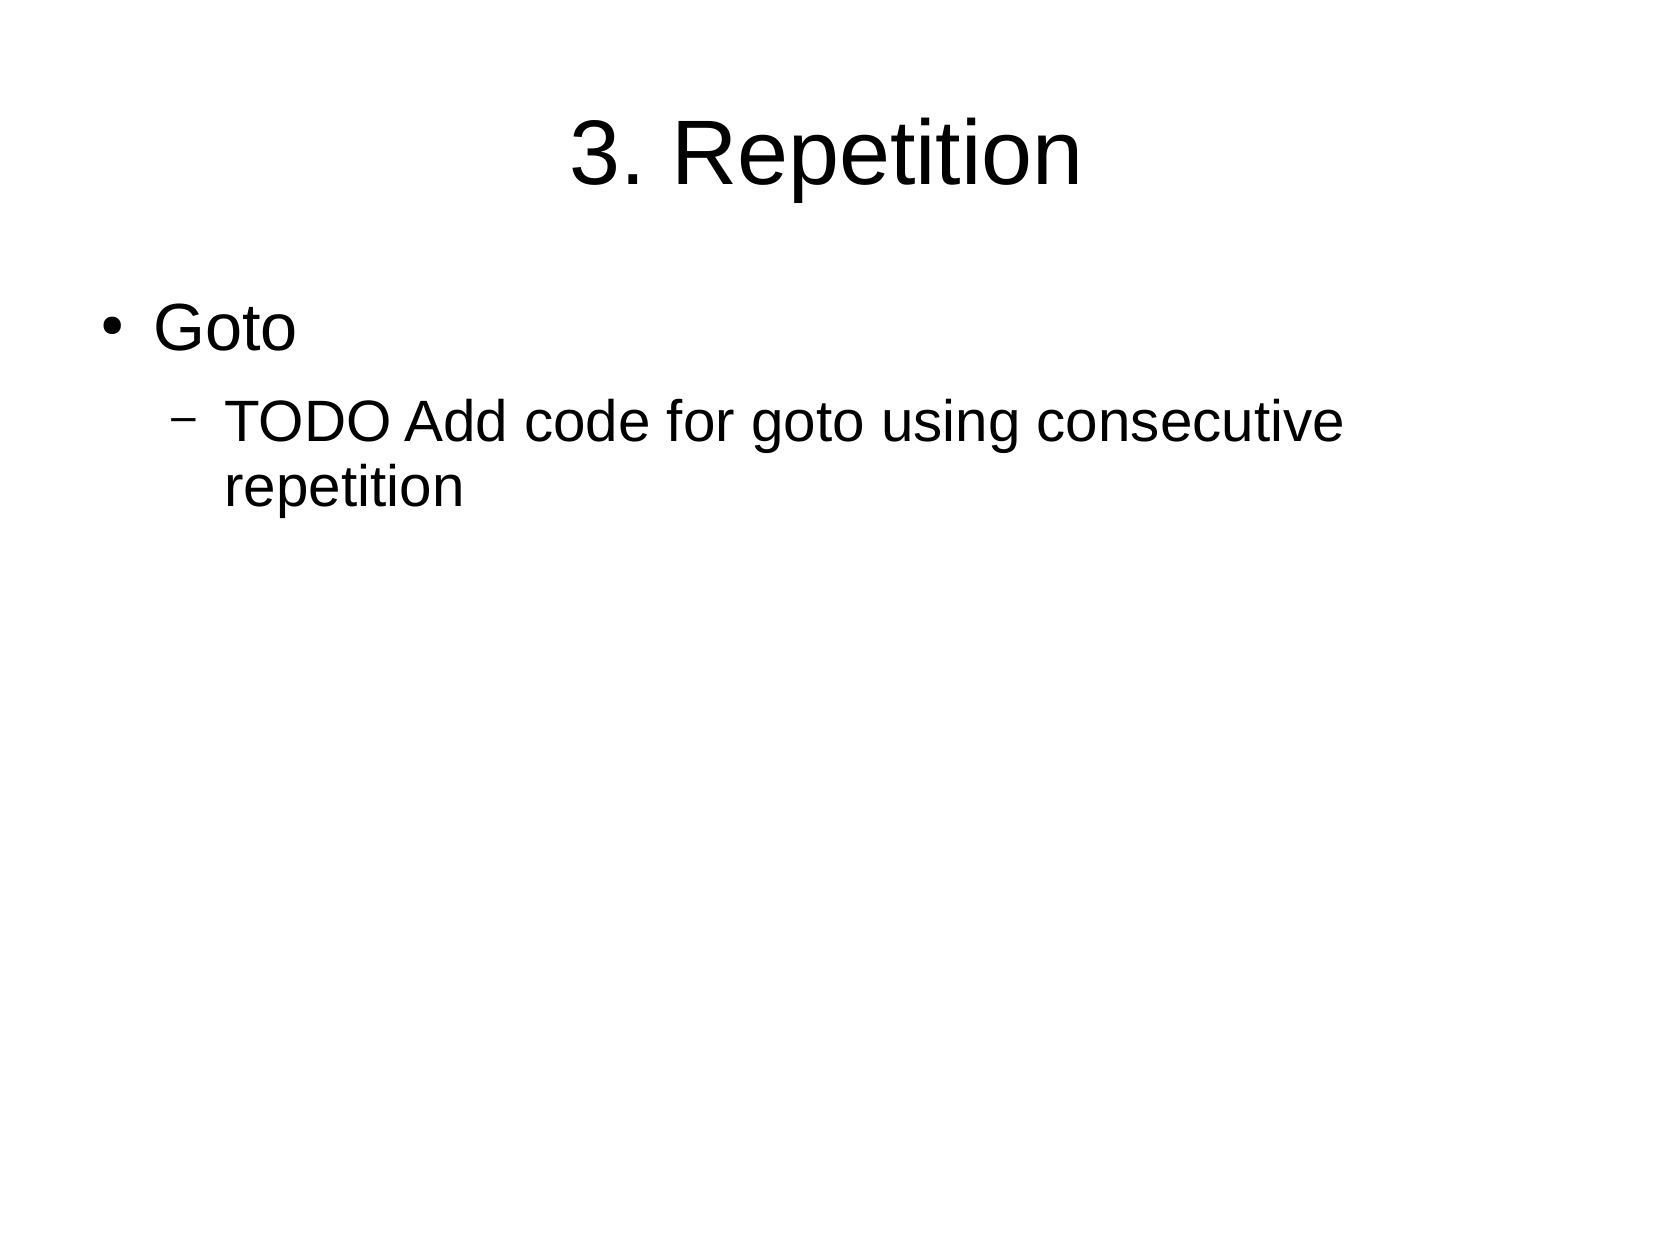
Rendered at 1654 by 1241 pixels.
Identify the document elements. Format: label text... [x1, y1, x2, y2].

title 3. Repetition [82, 49, 1571, 257]
list Goto TODO Add code for goto using consecutive repetition [82, 290, 1571, 1010]
